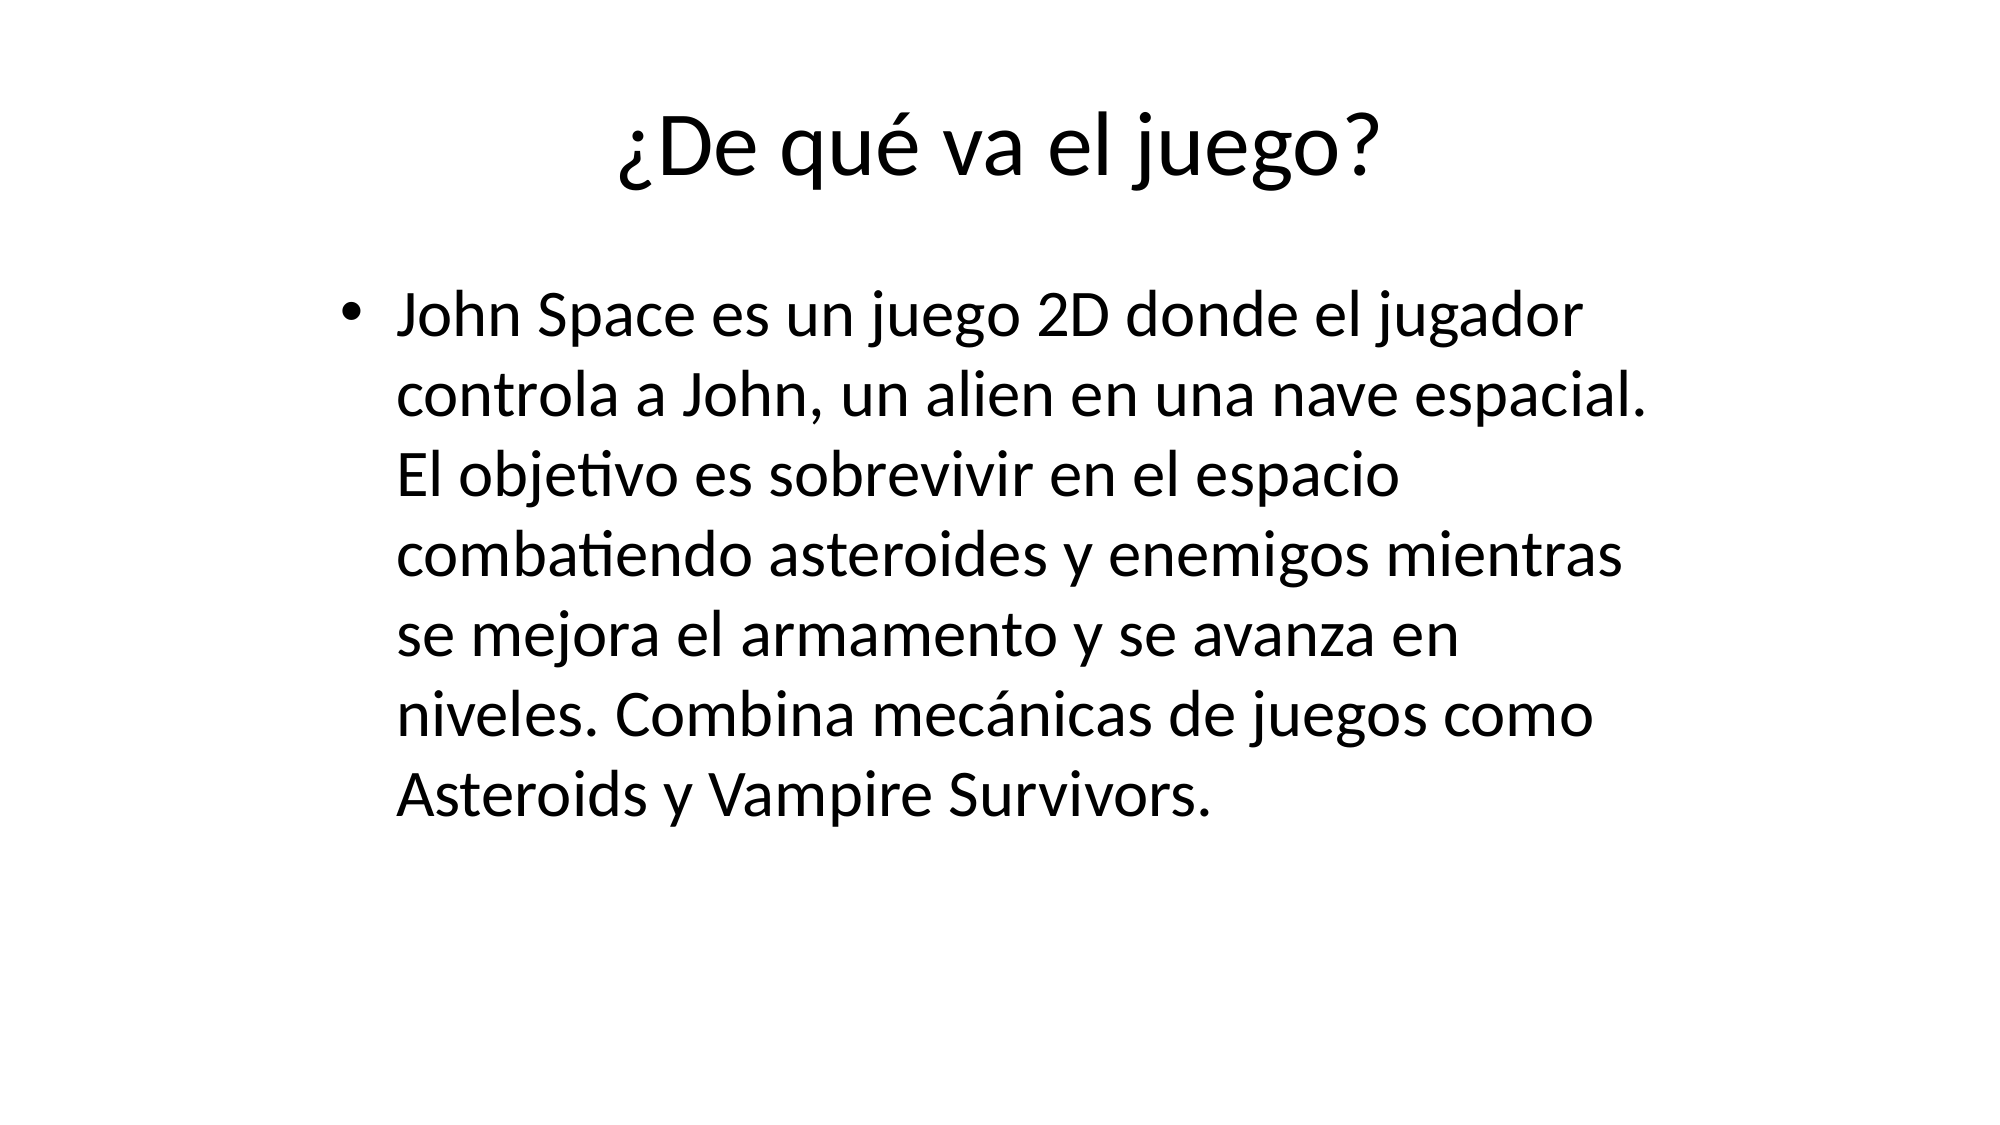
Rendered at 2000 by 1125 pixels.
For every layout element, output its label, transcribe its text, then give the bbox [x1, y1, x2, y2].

list John Space es un juego 2D donde el jugador controla a John, un alien en una nave espacial. El objetivo es sobrevivir en el espacio combatiendo asteroides y enemigos mientras se mejora el armamento y se avanza en niveles. Combina mecánicas de juegos como Asteroids y Vampire Survivors. [324, 262, 1675, 1005]
title ¿De qué va el juego? [324, 45, 1675, 233]
